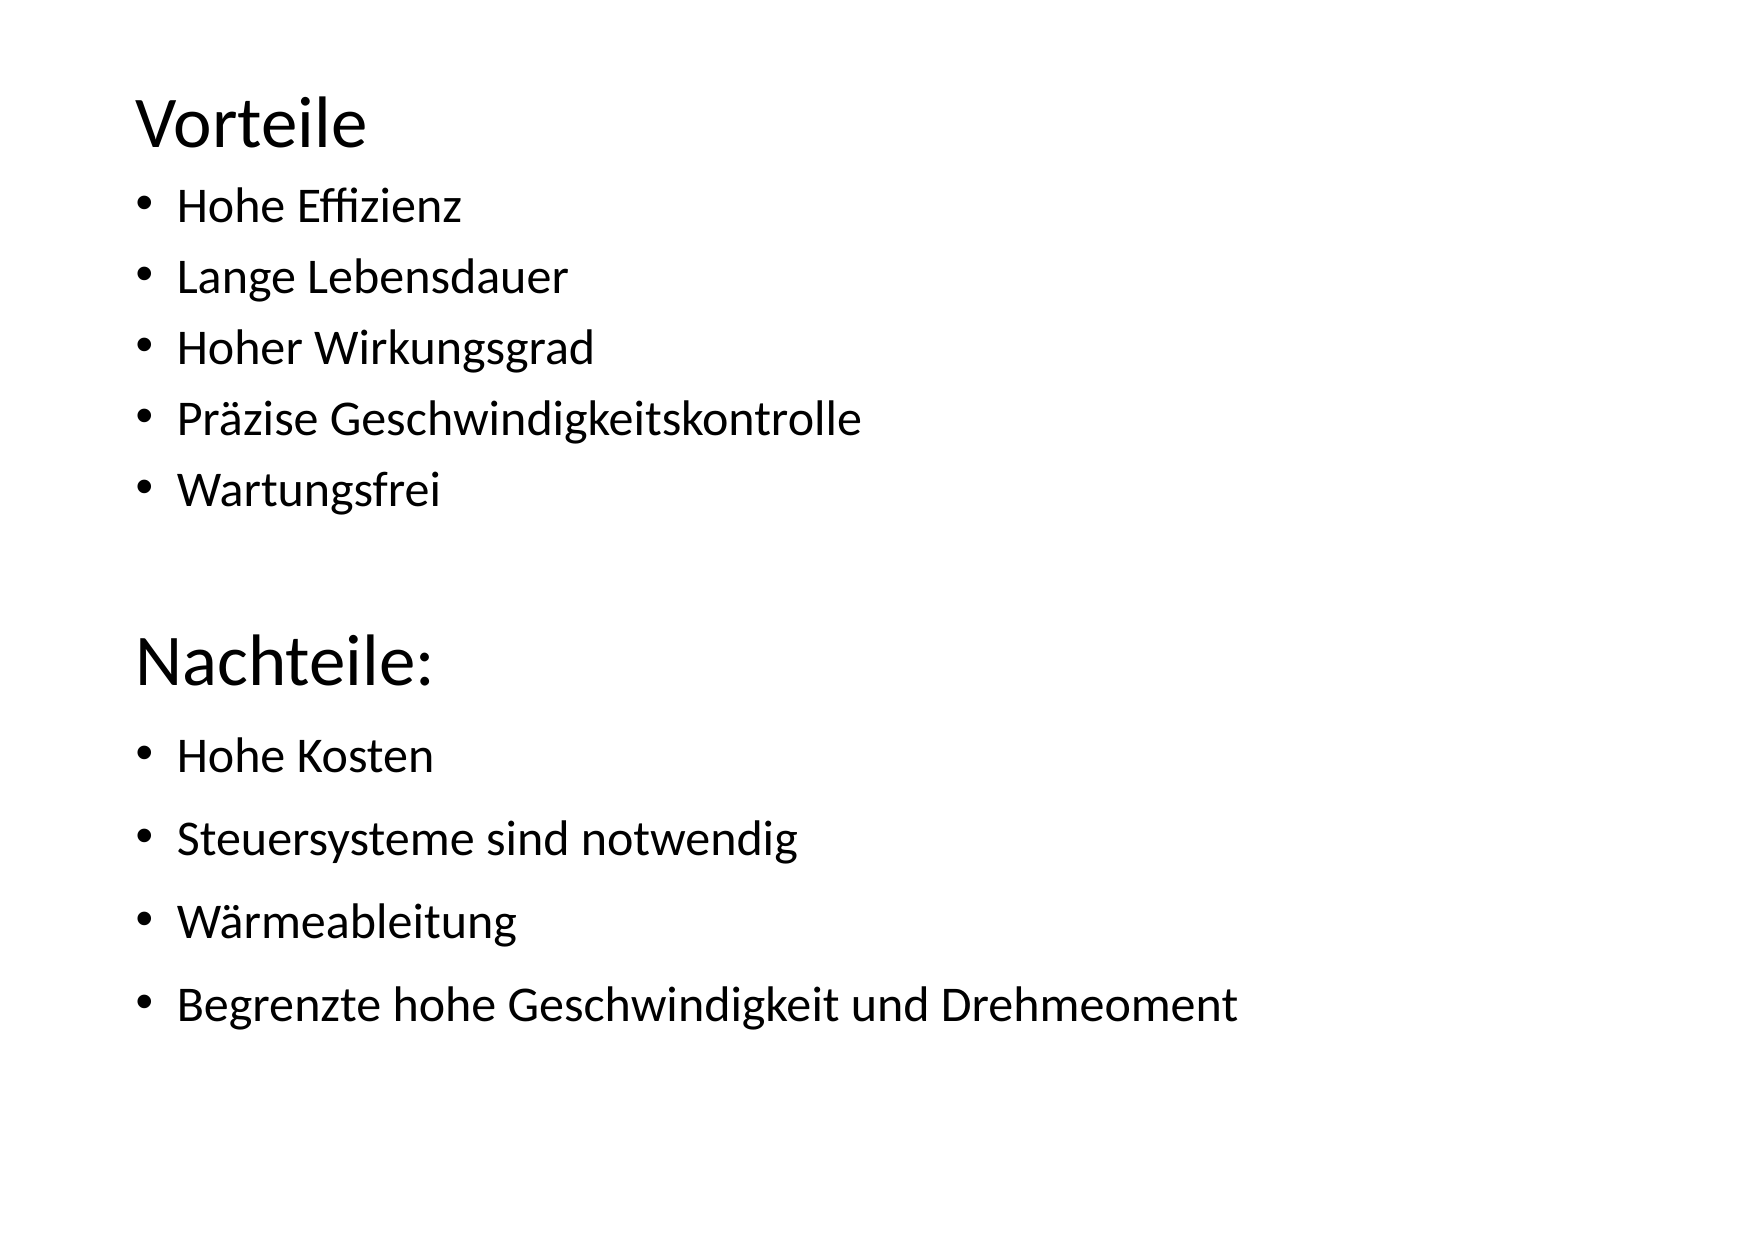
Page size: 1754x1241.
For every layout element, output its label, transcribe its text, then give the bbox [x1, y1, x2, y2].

list Vorteile Hohe Effizienz Lange Lebensdauer Hoher Wirkungsgrad Präzise Geschwindigkeitskontrolle Wartungsfrei Nachteile: Hohe Kosten Steuersysteme sind notwendig Wärmeableitung Begrenzte hohe Geschwindigkeit und Drehmeoment [120, 84, 1634, 1156]
